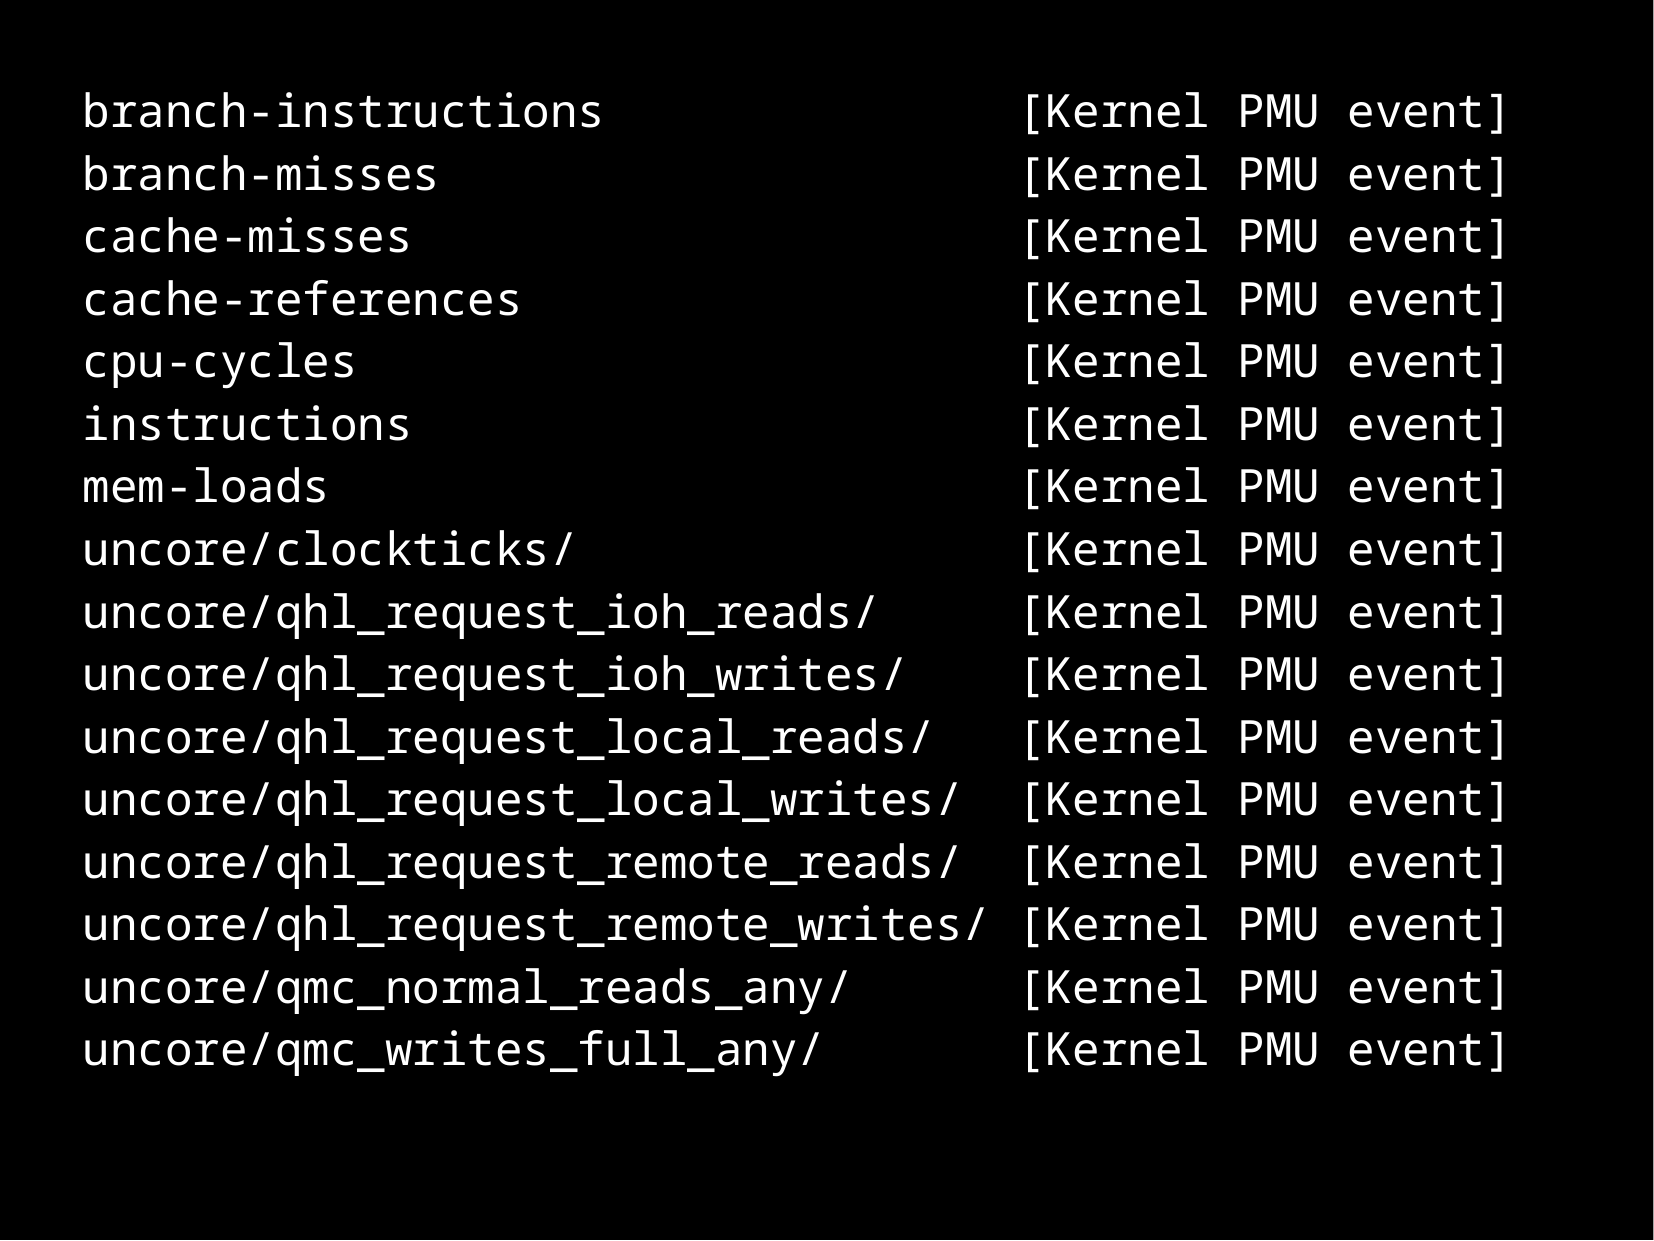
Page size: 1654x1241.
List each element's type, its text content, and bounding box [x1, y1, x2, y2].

subtitle branch-instructions [Kernel PMU event] branch-misses [Kernel PMU event] cache-misses [Kernel PMU event] cache-references [Kernel PMU event] cpu-cycles [Kernel PMU event] instructions [Kernel PMU event] mem-loads [Kernel PMU event] uncore/clockticks/ [Kernel PMU event] uncore/qhl_request_ioh_reads/ [Kernel PMU event] uncore/qhl_request_ioh_writes/ [Kernel PMU event] uncore/qhl_request_local_reads/ [Kernel PMU event] uncore/qhl_request_local_writes/ [Kernel PMU event] uncore/qhl_request_remote_reads/ [Kernel PMU event] uncore/qhl_request_remote_writes/ [Kernel PMU event] uncore/qmc_normal_reads_any/ [Kernel PMU event] uncore/qmc_writes_full_any/ [Kernel PMU event] [82, 49, 1571, 1109]
